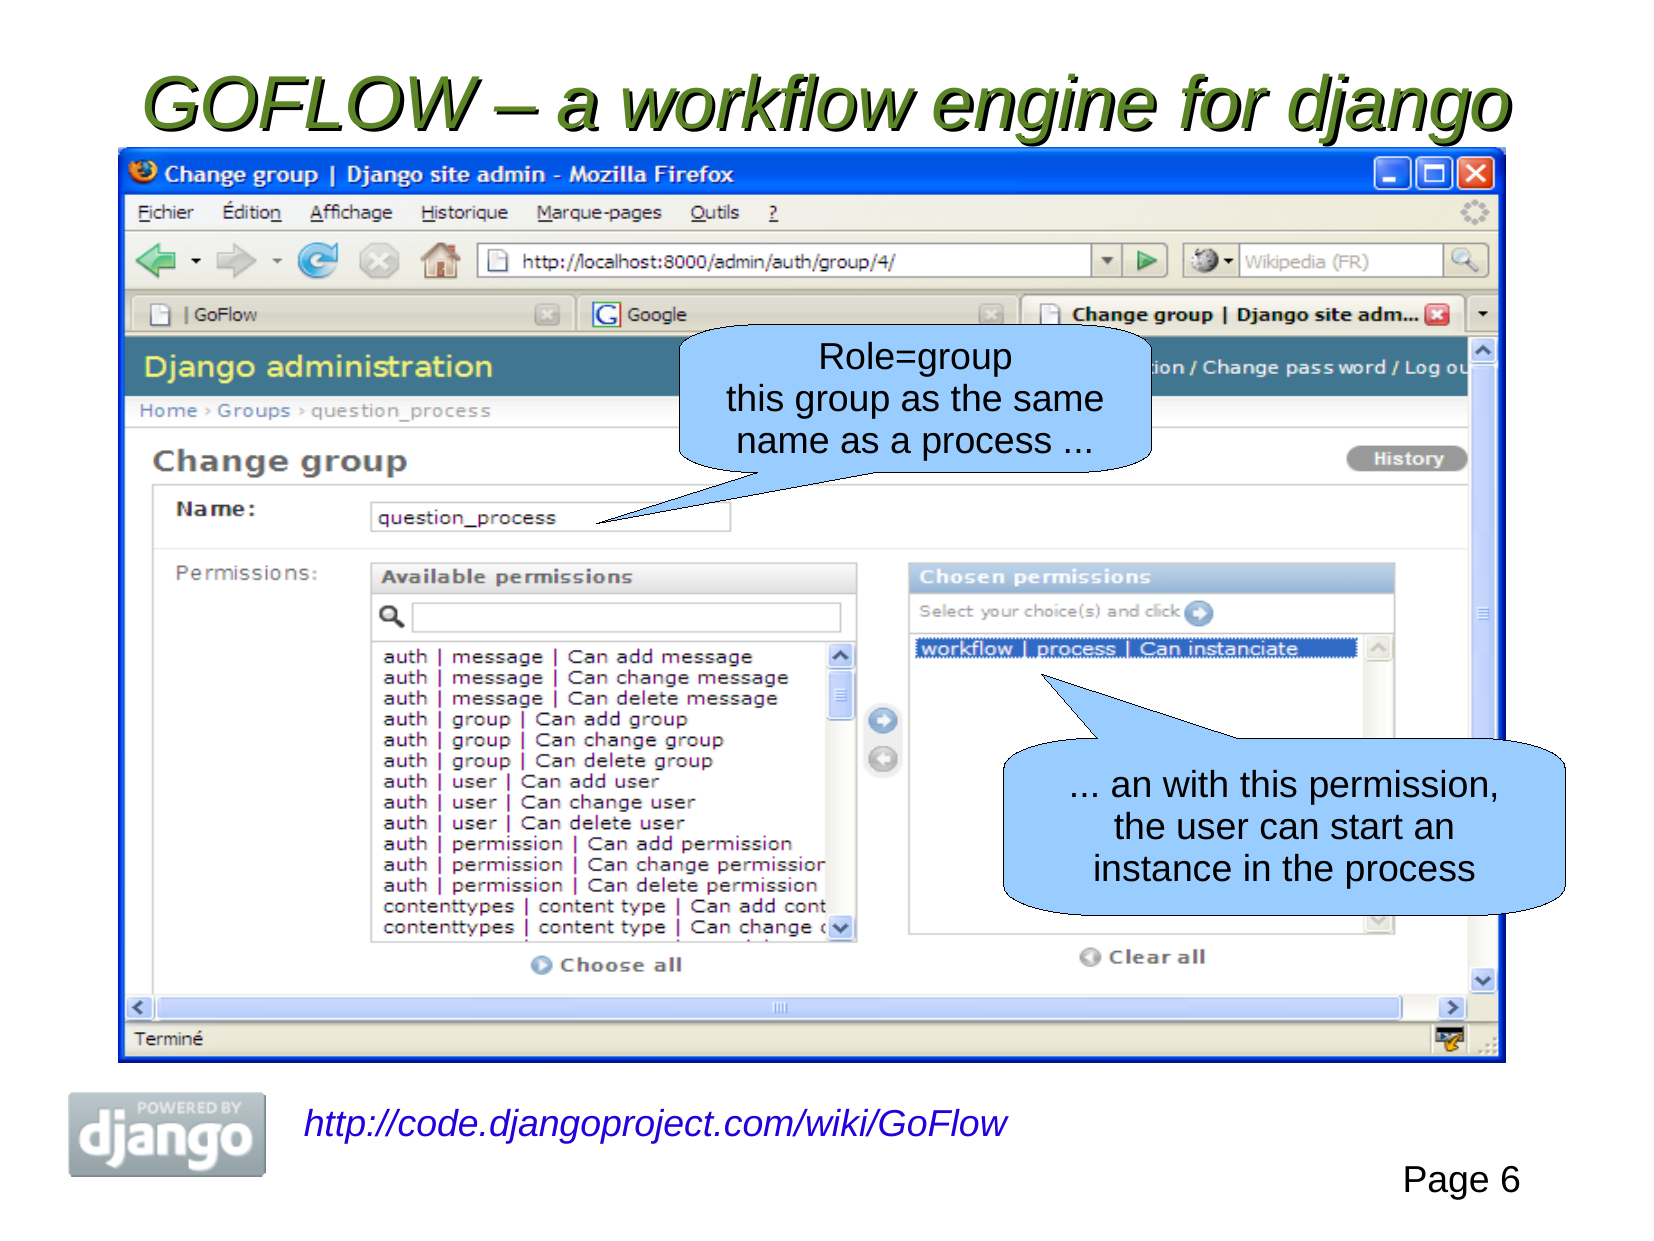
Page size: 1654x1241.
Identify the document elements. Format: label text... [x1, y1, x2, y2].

text_box Page <numéro> [1387, 1151, 1654, 1223]
text_box Role=group this group as the same name as a process ... [596, 324, 1152, 524]
text_box ... an with this permission, the user can start an instance in the process [1003, 674, 1566, 916]
title GOFLOW – a workflow engine for django [82, 56, 1571, 148]
text_box http://code.djangoproject.com/wiki/GoFlow [288, 1094, 1023, 1152]
picture [118, 147, 1506, 1063]
picture [68, 1092, 266, 1177]
